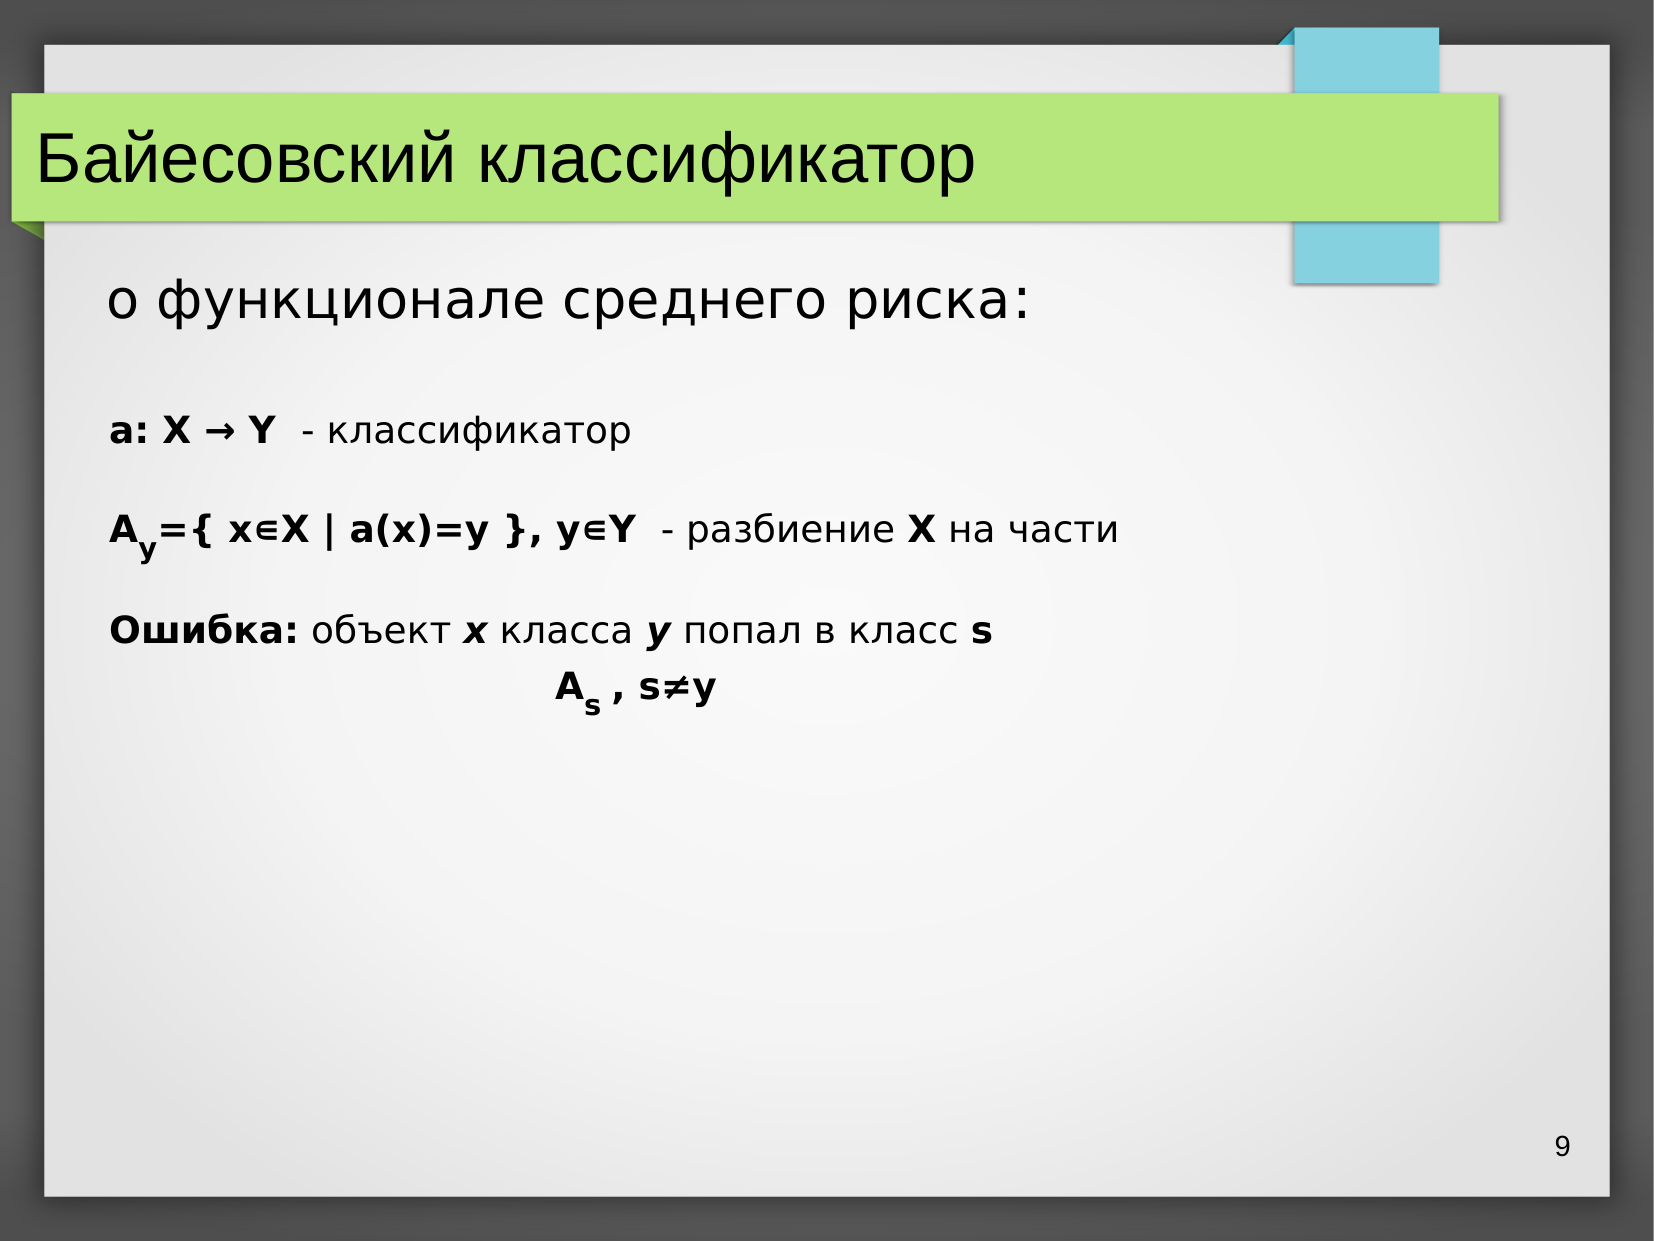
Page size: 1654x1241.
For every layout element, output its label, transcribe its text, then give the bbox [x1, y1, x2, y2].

title о функционале среднего риска: [106, 254, 1123, 334]
text_box a: X → Y - классификатор Ay={ x∊X | a(x)=y }, y∊Y - разбиение Х на части Ошибка: объект x класса y попал в класс s As , s≠y [94, 401, 1477, 745]
title Байесовский классификатор [35, 118, 1489, 199]
picture [0, 0, 1654, 1241]
